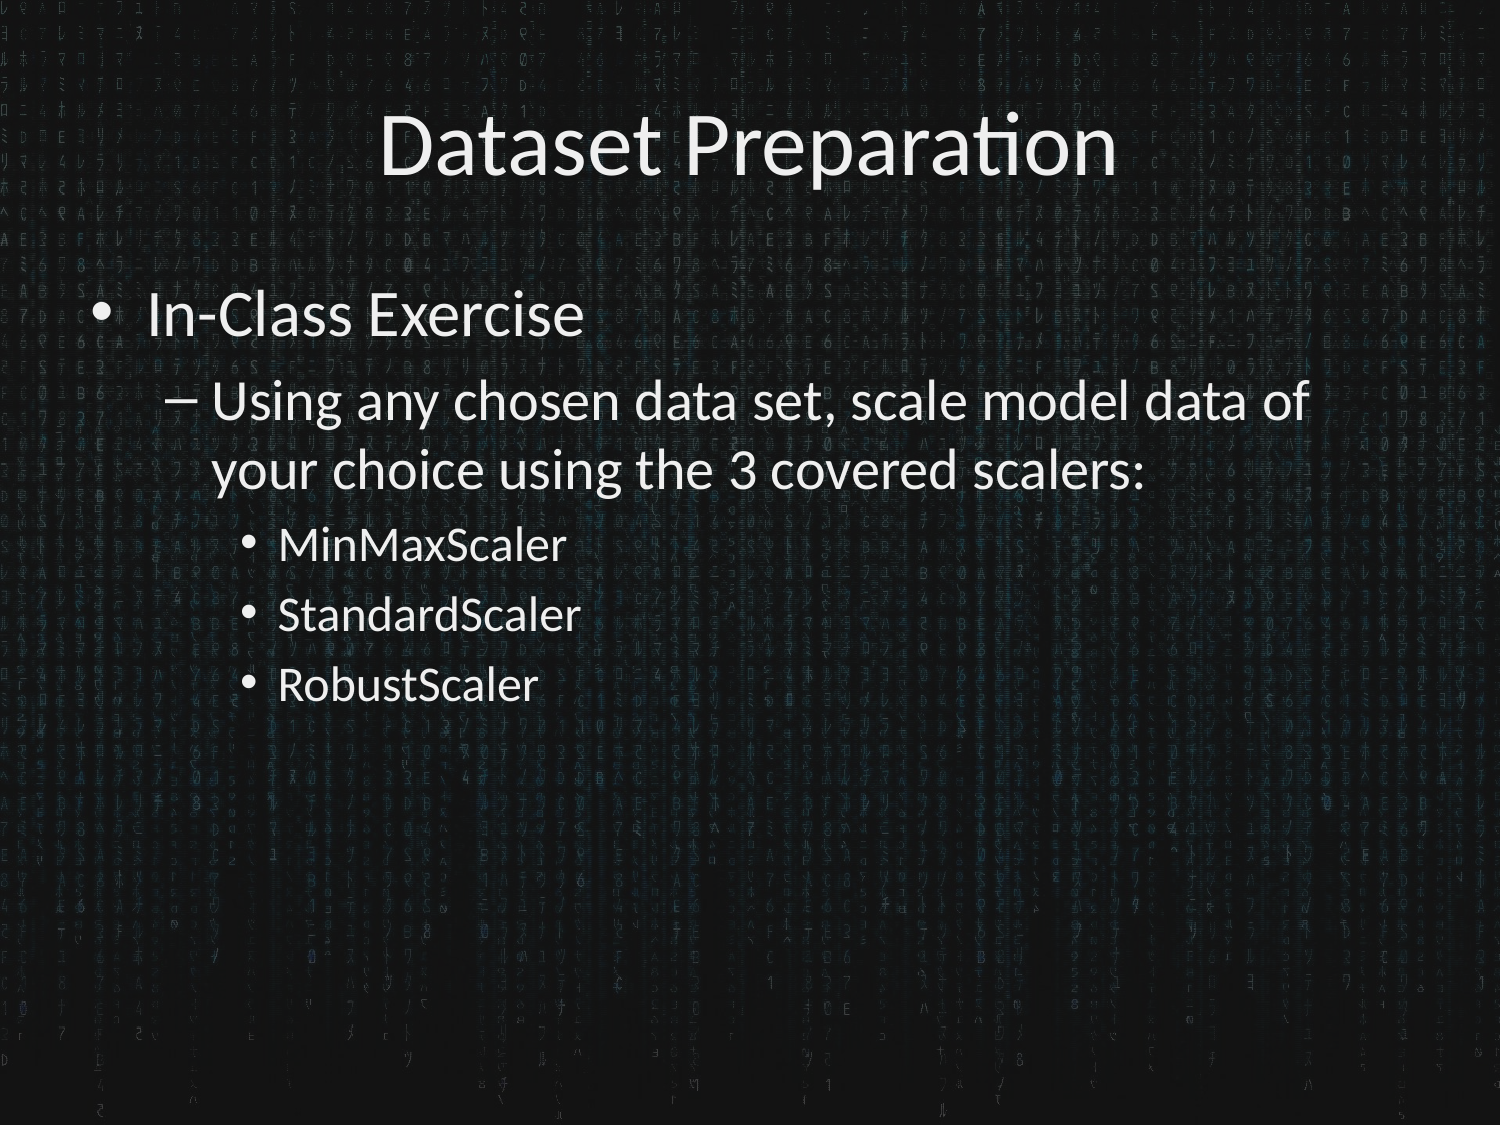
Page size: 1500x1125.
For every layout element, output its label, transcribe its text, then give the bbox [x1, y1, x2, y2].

title Dataset Preparation [75, 45, 1425, 233]
text_box [0, 0, 1500, 1125]
list In-Class Exercise Using any chosen data set, scale model data of your choice using the 3 covered scalers: MinMaxScaler StandardScaler RobustScaler [75, 262, 1425, 1005]
